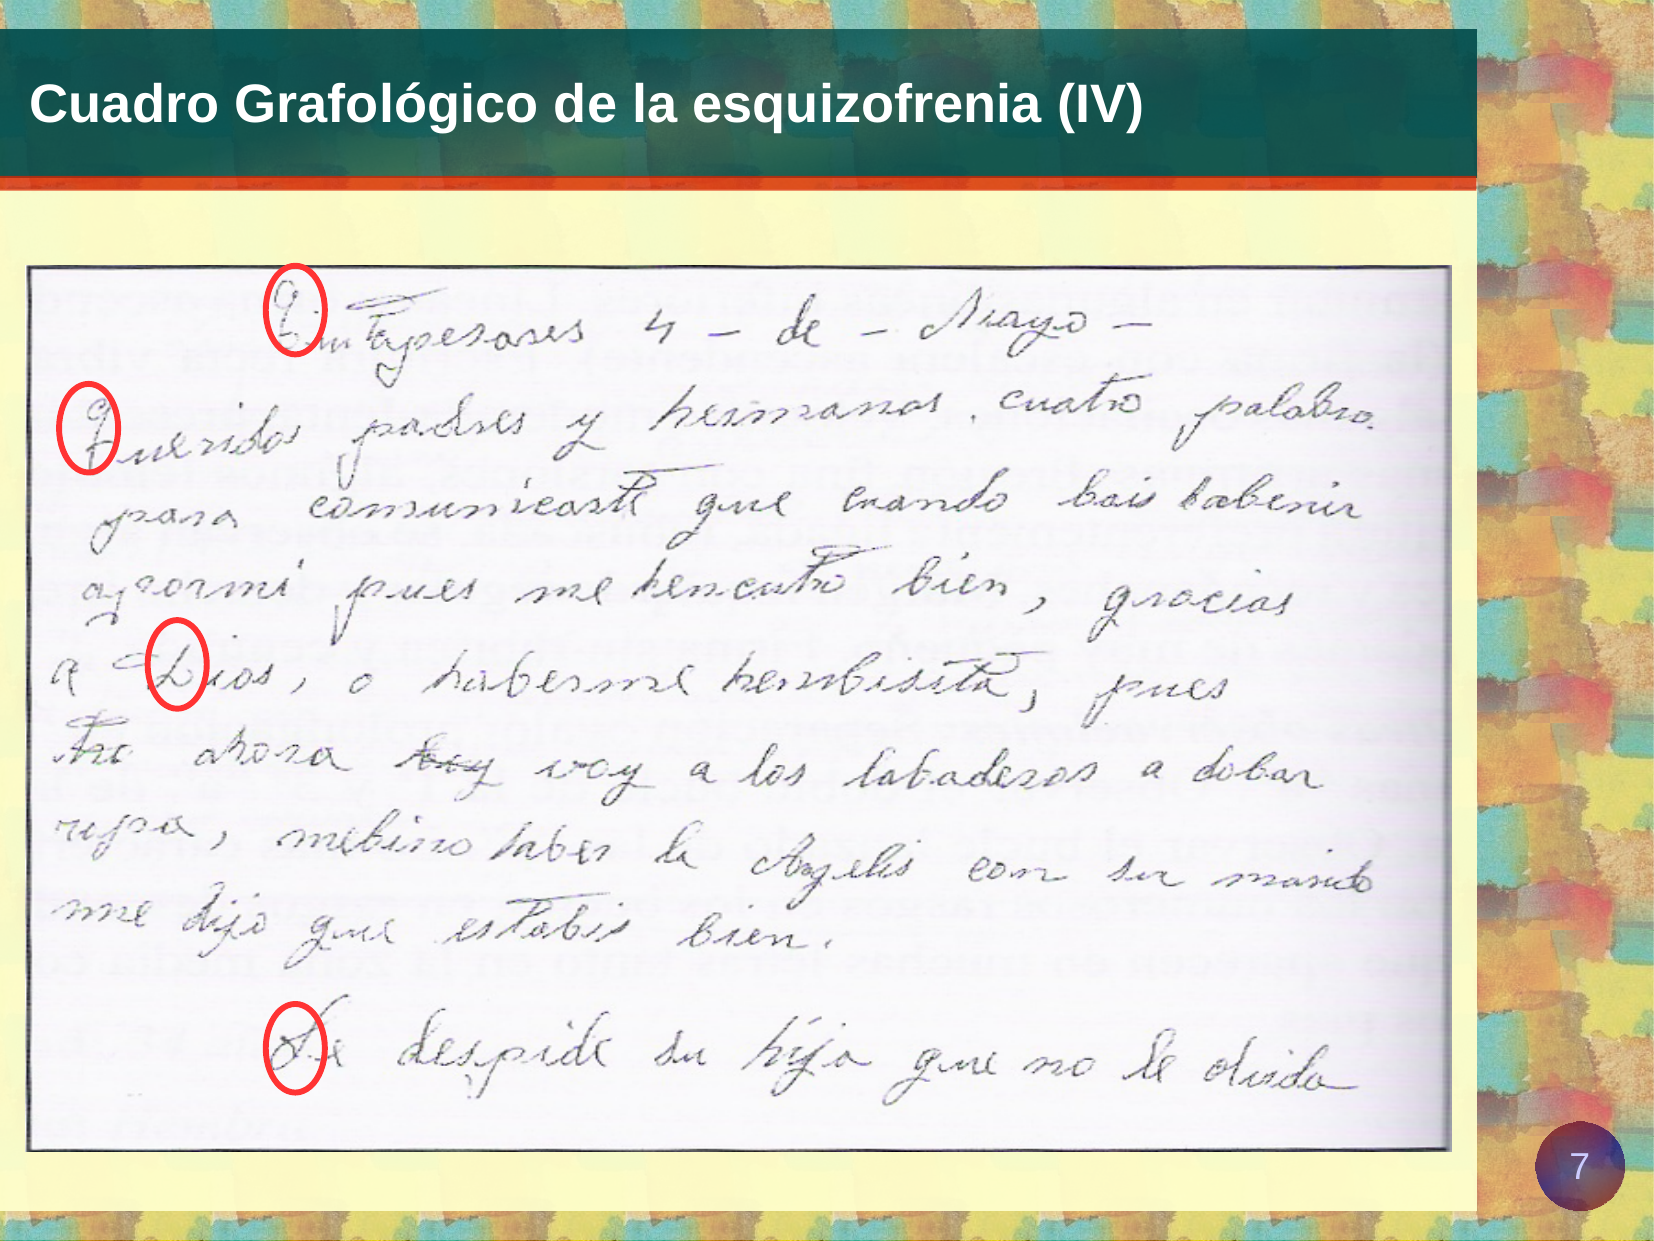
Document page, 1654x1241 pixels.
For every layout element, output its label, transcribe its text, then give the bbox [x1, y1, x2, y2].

picture [25, 265, 1452, 1152]
title Cuadro Grafológico de la esquizofrenia (IV) [29, 59, 1447, 148]
picture [269, 269, 321, 351]
